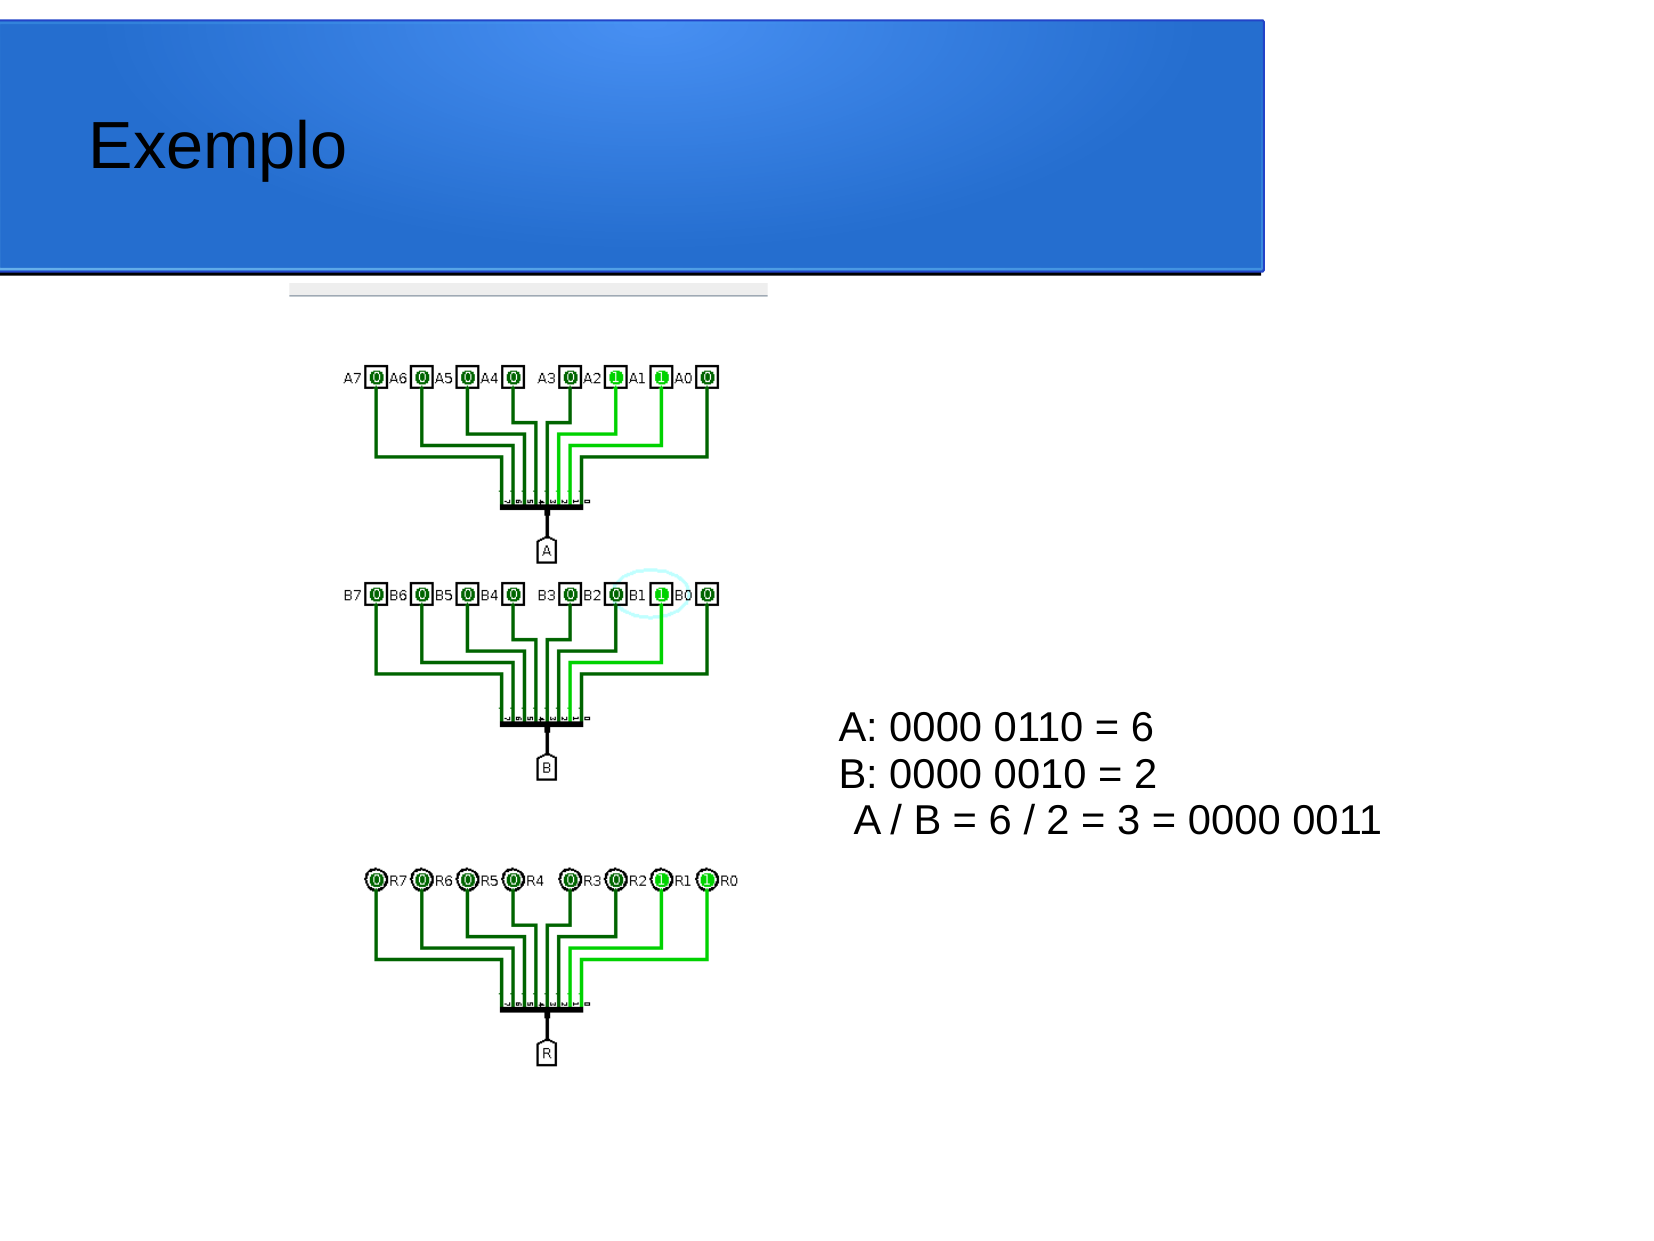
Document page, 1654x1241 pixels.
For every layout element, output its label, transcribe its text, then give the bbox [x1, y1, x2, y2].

picture [289, 283, 768, 1105]
title Exemplo [88, 43, 1241, 249]
text_box A: 0000 0110 = 6 B: 0000 0010 = 2 A / B = 6 / 2 = 3 = 0000 0011 [838, 566, 1607, 935]
